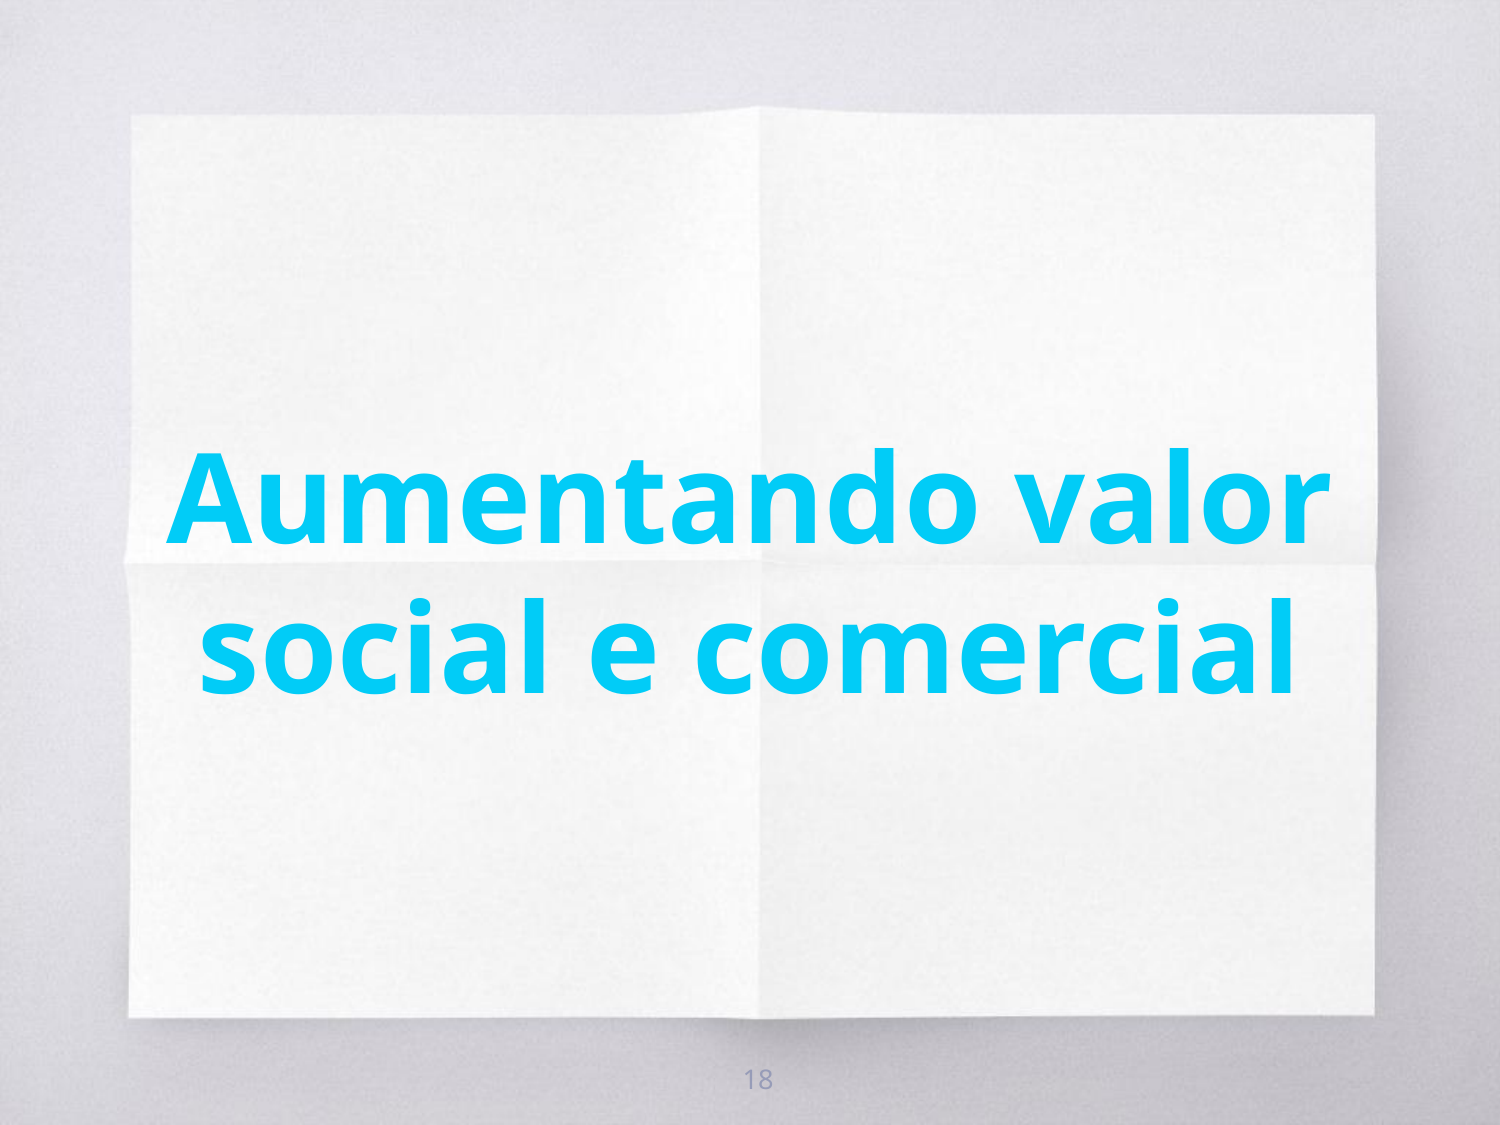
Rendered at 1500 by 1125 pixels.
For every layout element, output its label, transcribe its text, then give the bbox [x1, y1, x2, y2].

slide_number <number> [713, 1047, 804, 1113]
picture [0, 0, 1500, 1125]
title Aumentando valor social e comercial [112, 391, 1388, 734]
